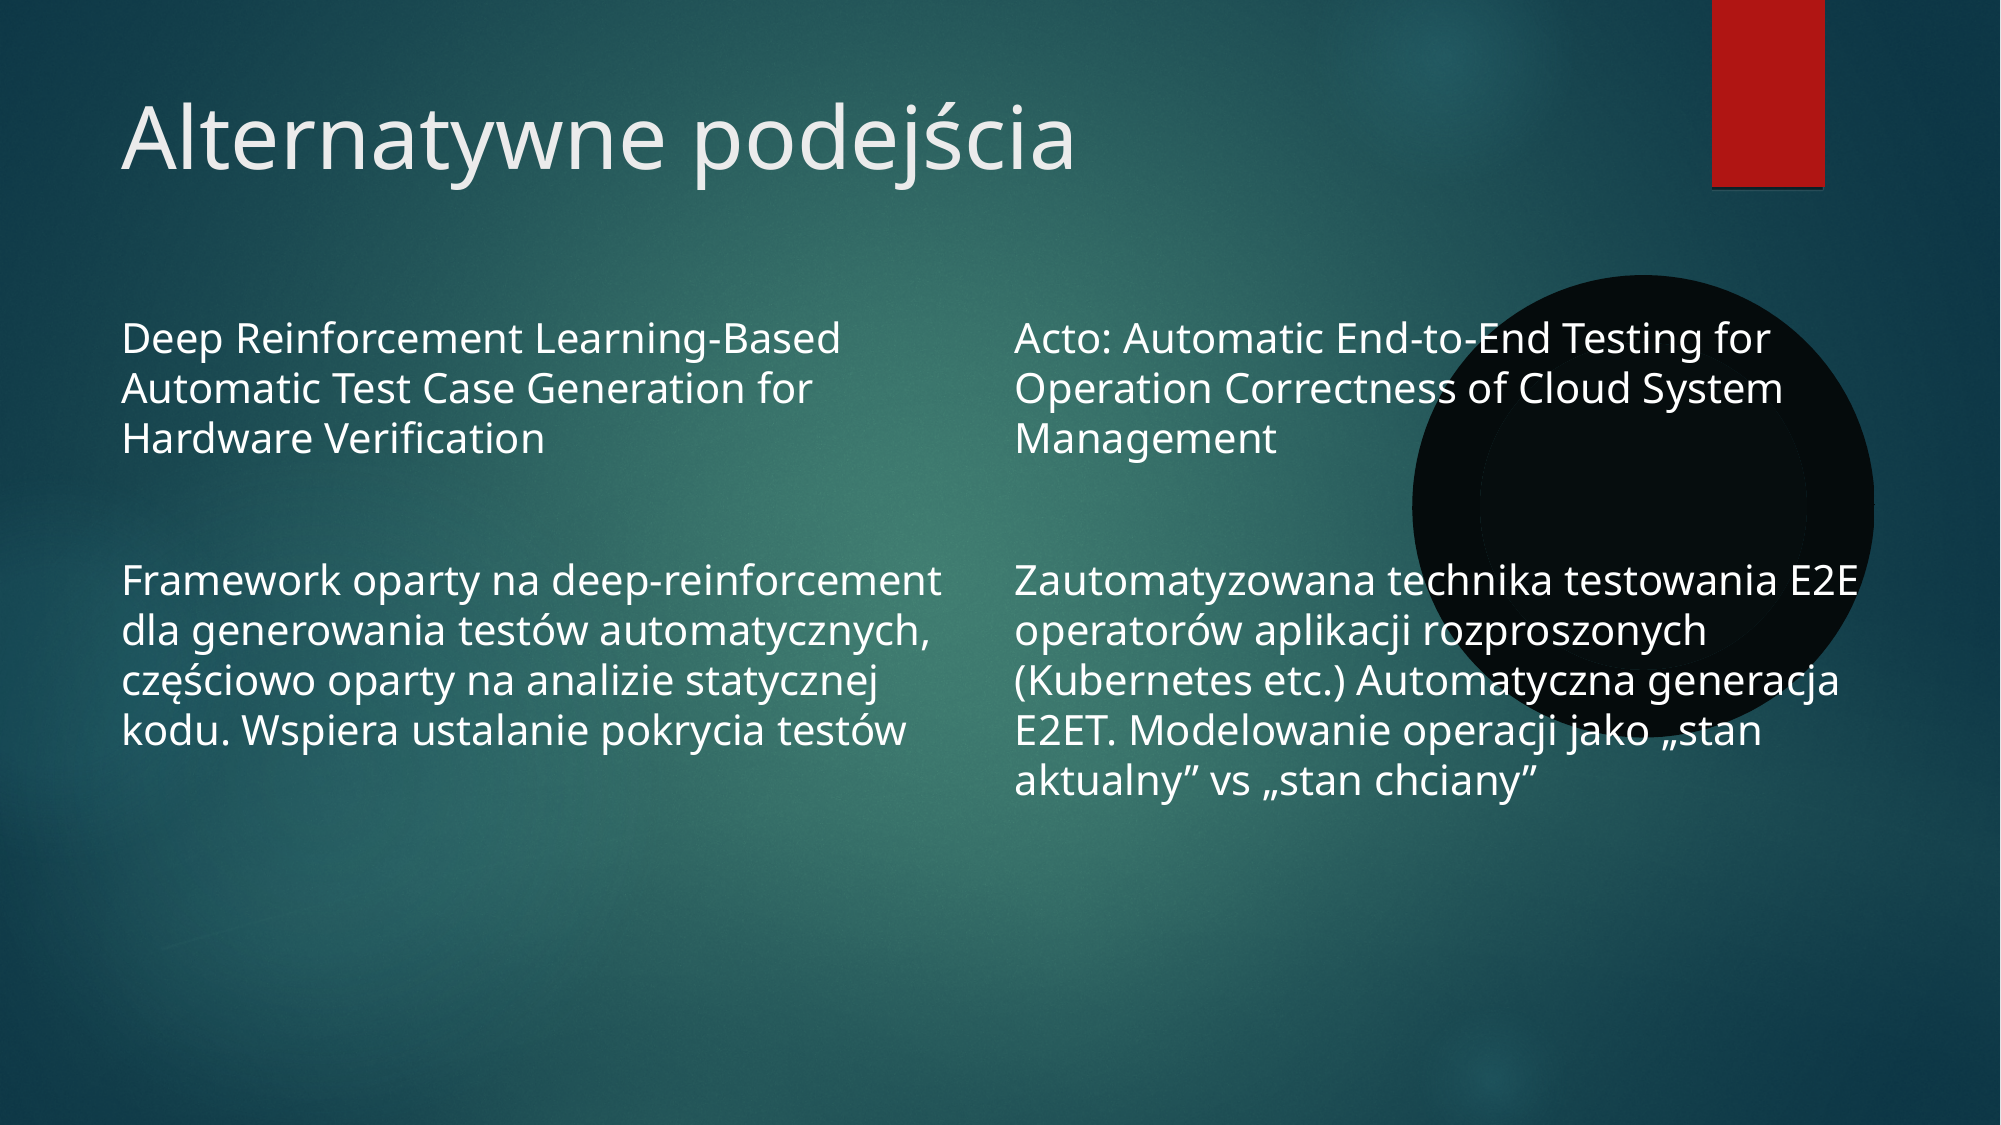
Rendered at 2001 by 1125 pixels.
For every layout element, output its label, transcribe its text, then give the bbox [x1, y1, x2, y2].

text_box Acto: Automatic End-to-End Testing for Operation Correctness of Cloud System Management Zautomatyzowana technika testowania E2E operatorów aplikacji rozproszonych (Kubernetes etc.) Automatyczna generacja E2ET. Modelowanie operacji jako „stan aktualny” vs „stan chciany” [999, 304, 1895, 993]
title Alternatywne podejścia [106, 74, 1649, 304]
list Deep Reinforcement Learning-Based Automatic Test Case Generation for Hardware Verification Framework oparty na deep-reinforcement dla generowania testów automatycznych, częściowo oparty na analizie statycznej kodu. Wspiera ustalanie pokrycia testów [106, 304, 999, 993]
